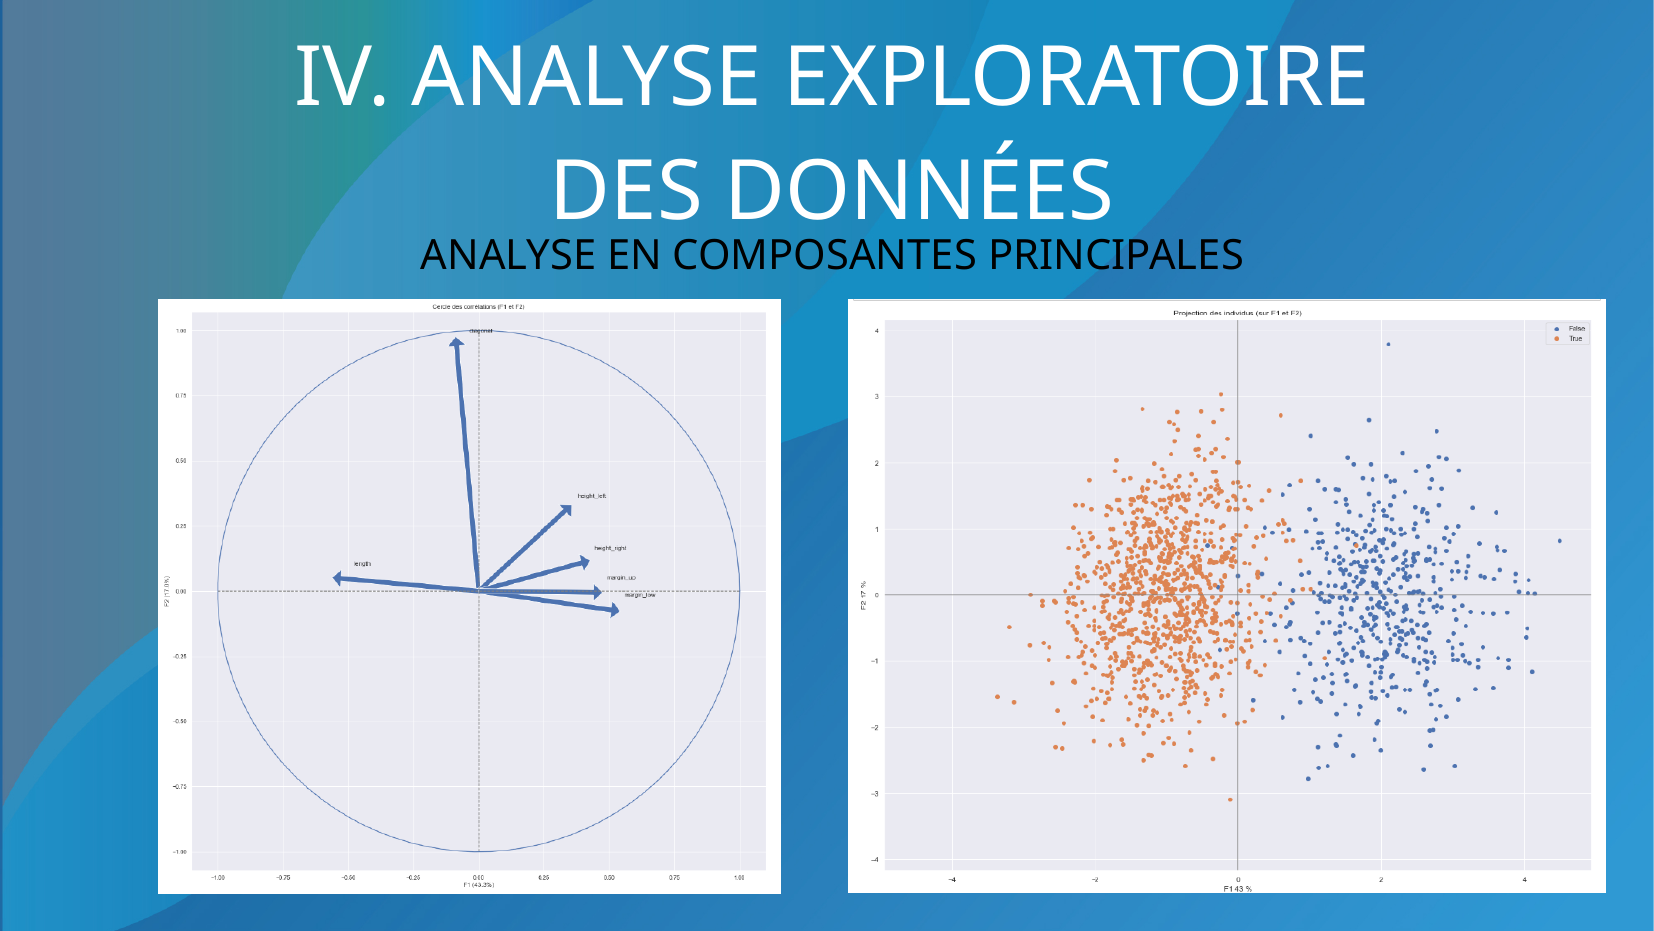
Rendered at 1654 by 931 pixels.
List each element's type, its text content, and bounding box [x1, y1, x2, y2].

title IV. ANALYSE EXPLORATOIRE DES DONNÉES [270, 5, 1396, 256]
picture [0, 0, 1654, 931]
text_box ANALYSE EN COMPOSANTES PRINCIPALES [315, 217, 1351, 421]
